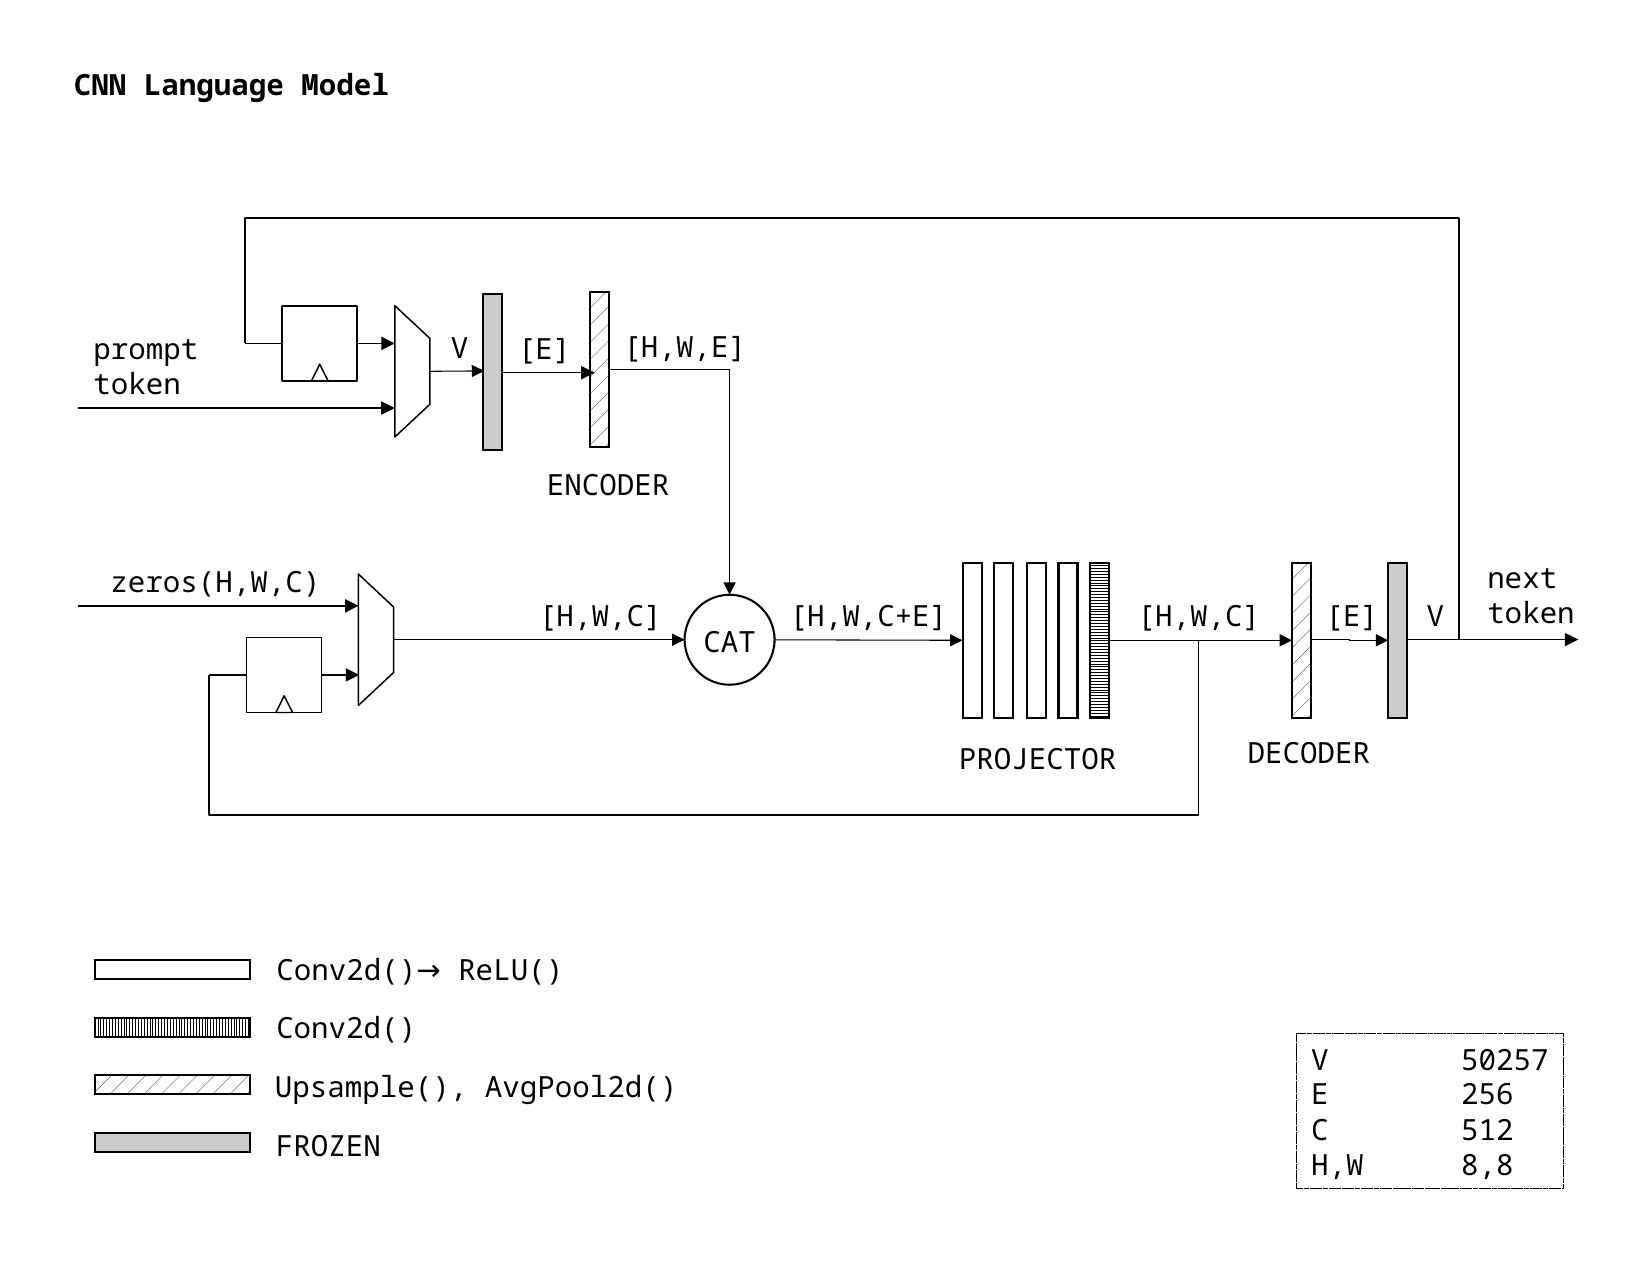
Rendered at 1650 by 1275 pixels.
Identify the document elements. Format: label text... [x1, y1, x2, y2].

text_box CAT [688, 615, 771, 666]
text_box DECODER [1215, 727, 1386, 777]
text_box [246, 637, 322, 713]
text_box [H,W,E] [609, 320, 761, 371]
text_box [282, 305, 358, 381]
text_box zeros(H,W,C) [95, 556, 336, 605]
text_box [358, 574, 394, 706]
text_box [589, 291, 609, 448]
text_box CNN Language Model [59, 58, 404, 109]
text_box [394, 305, 430, 438]
text_box [E] [503, 322, 586, 372]
text_box prompt token [78, 323, 214, 407]
text_box [94, 1017, 251, 1037]
text_box next token [1472, 551, 1590, 637]
text_box V [436, 322, 482, 370]
text_box [1388, 562, 1408, 718]
text_box [H,W,C] [1122, 590, 1275, 640]
text_box [E] [1312, 589, 1394, 640]
text_box Upsample(), AvgPool2d() [260, 1061, 693, 1111]
text_box [H,W,C] [524, 589, 677, 639]
text_box Conv2d() [261, 1002, 432, 1053]
text_box Conv2d()→ ReLU() [261, 943, 579, 994]
text_box [94, 1075, 251, 1095]
text_box [H,W,C+E] [775, 589, 963, 640]
text_box V [1411, 589, 1460, 640]
text_box [1089, 562, 1109, 718]
text_box [94, 1133, 251, 1153]
text_box FROZEN [261, 1119, 396, 1170]
text_box [1292, 562, 1312, 718]
text_box V 50257 E 256 C 512 H,W 8,8 [1296, 1033, 1564, 1189]
text_box [482, 294, 502, 450]
text_box ENCODER [514, 458, 685, 509]
text_box PROJECTOR [944, 732, 1132, 783]
